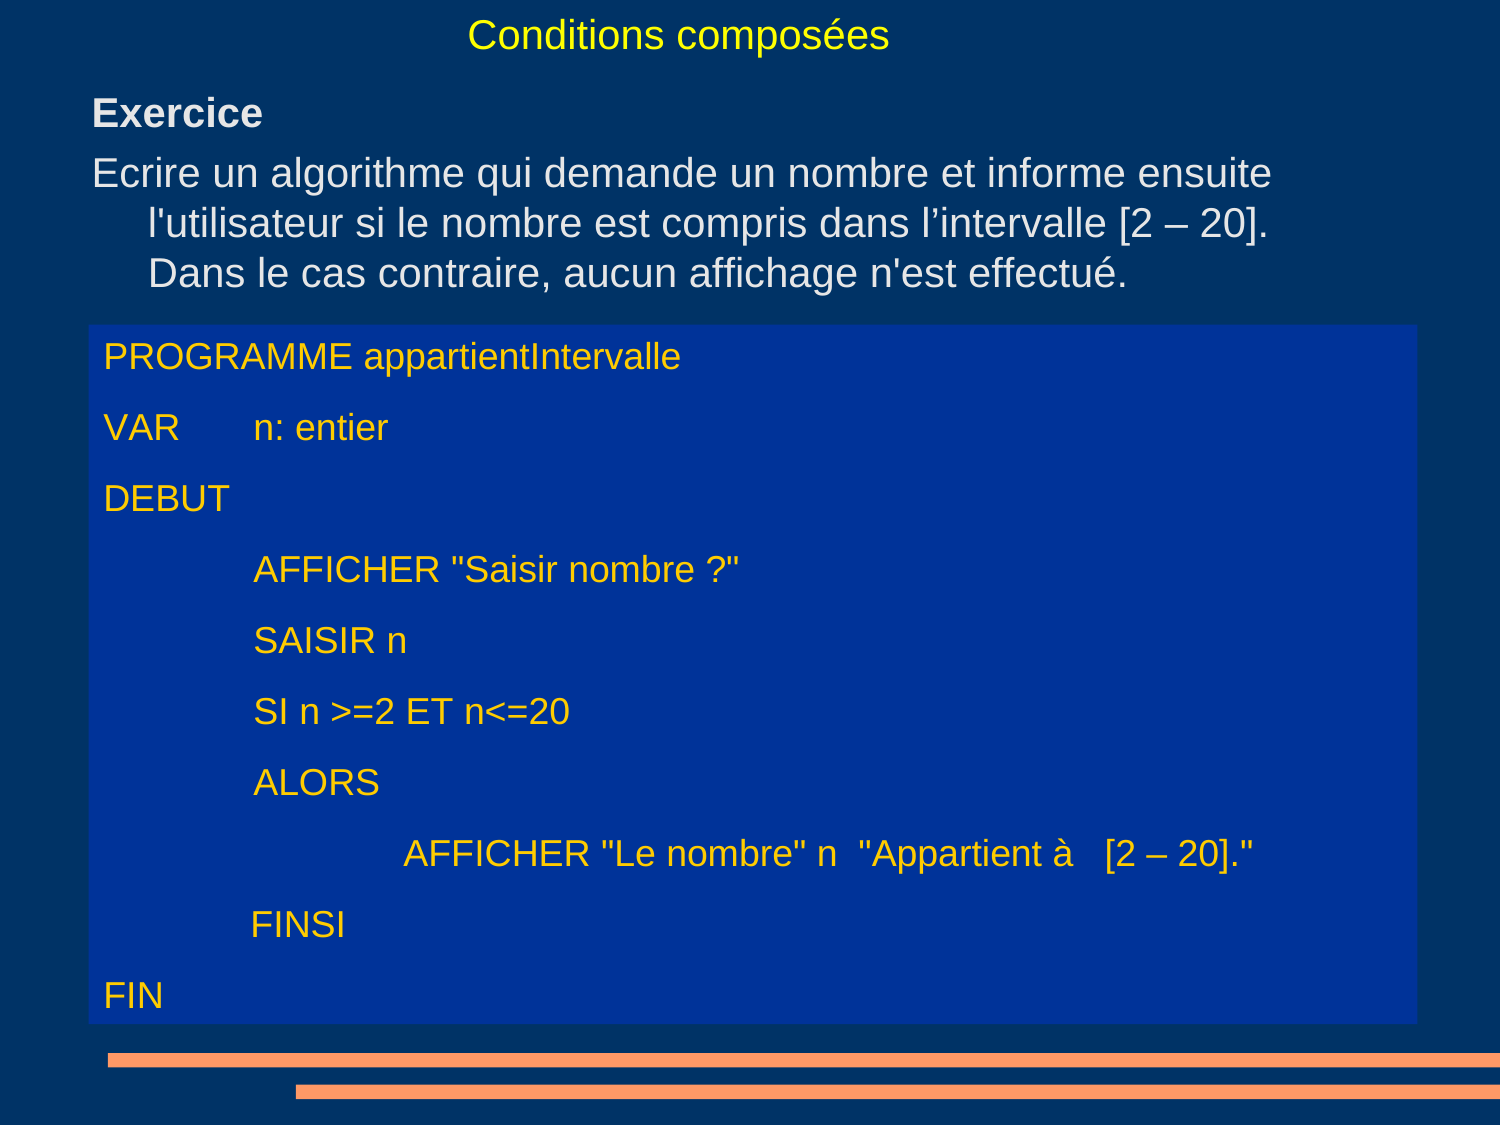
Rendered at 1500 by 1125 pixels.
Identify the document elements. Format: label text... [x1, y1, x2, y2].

list Exercice Ecrire un algorithme qui demande un nombre et informe ensuite l'utilisateur si le nombre est compris dans l’intervalle [2 – 20]. Dans le cas contraire, aucun affichage n'est effectué. [76, 78, 1341, 325]
text_box Conditions composées [41, 0, 1317, 66]
text_box PROGRAMME appartientIntervalle VAR n: entier DEBUT AFFICHER "Saisir nombre ?" SAISIR n SI n >=2 ET n<=20 ALORS AFFICHER "Le nombre" n "Appartient à [2 – 20]." FINSI FIN [88, 324, 1418, 1025]
